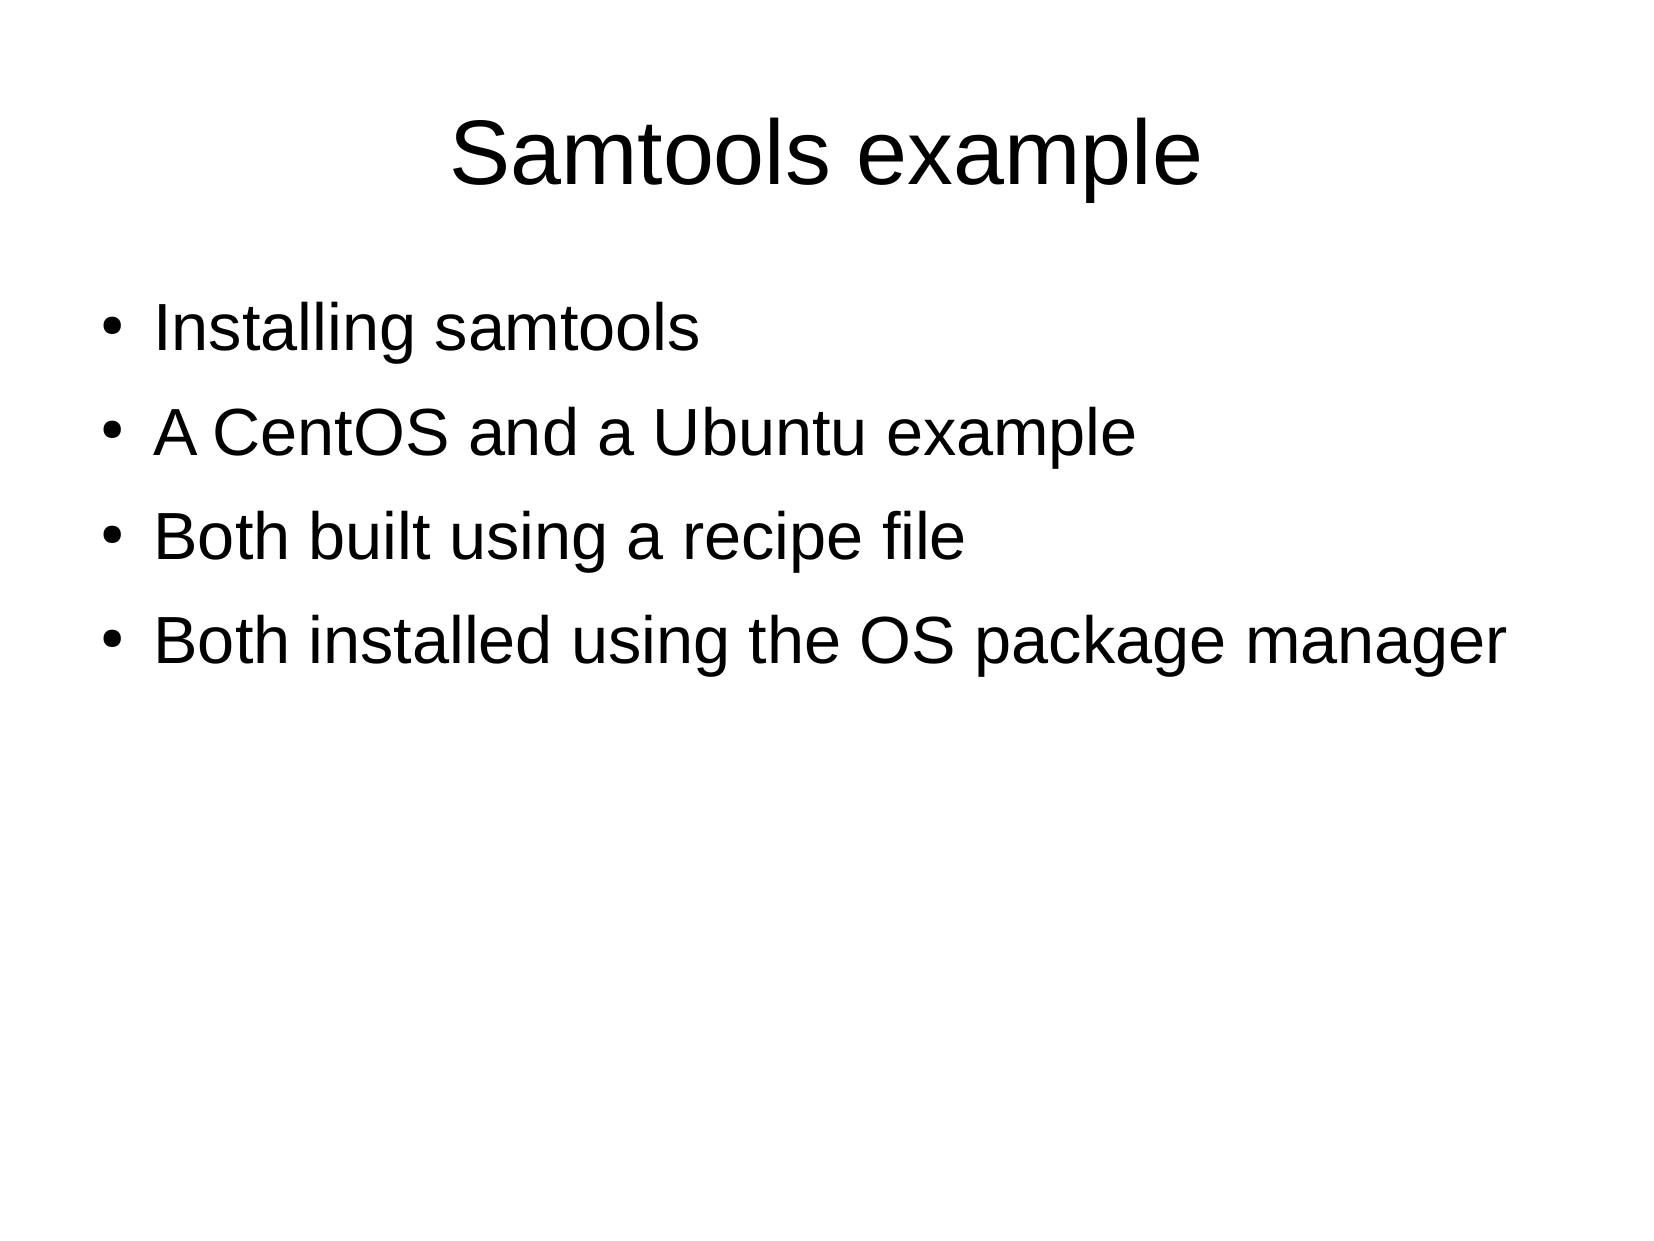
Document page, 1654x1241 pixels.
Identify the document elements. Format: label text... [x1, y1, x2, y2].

list Installing samtools A CentOS and a Ubuntu example Both built using a recipe file Both installed using the OS package manager [82, 290, 1571, 1010]
title Samtools example [82, 49, 1571, 257]
